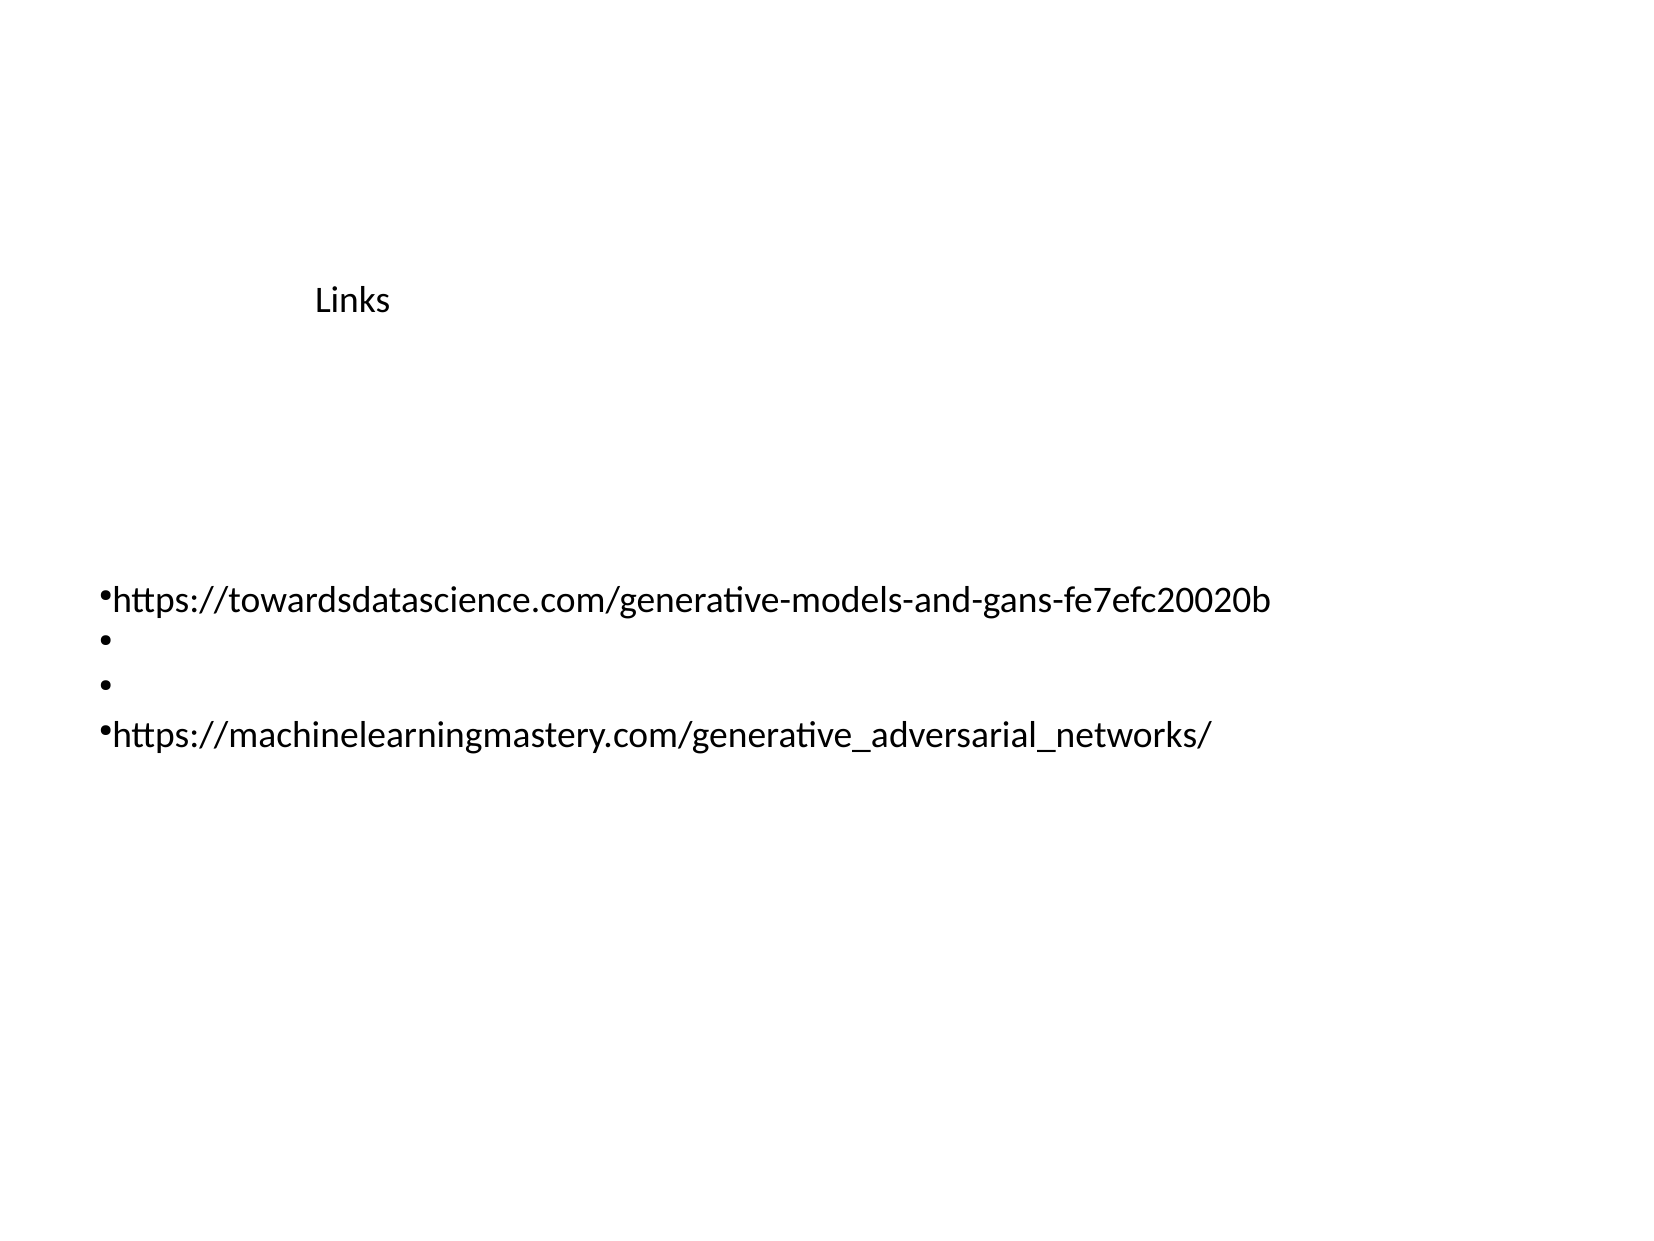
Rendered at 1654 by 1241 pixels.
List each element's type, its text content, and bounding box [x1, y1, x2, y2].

text_box https://towardsdatascience.com/generative-models-and-gans-fe7efc20020b https://machinelearningmastery.com/generative_adversarial_networks/ [84, 567, 1537, 762]
text_box Links [300, 267, 868, 329]
